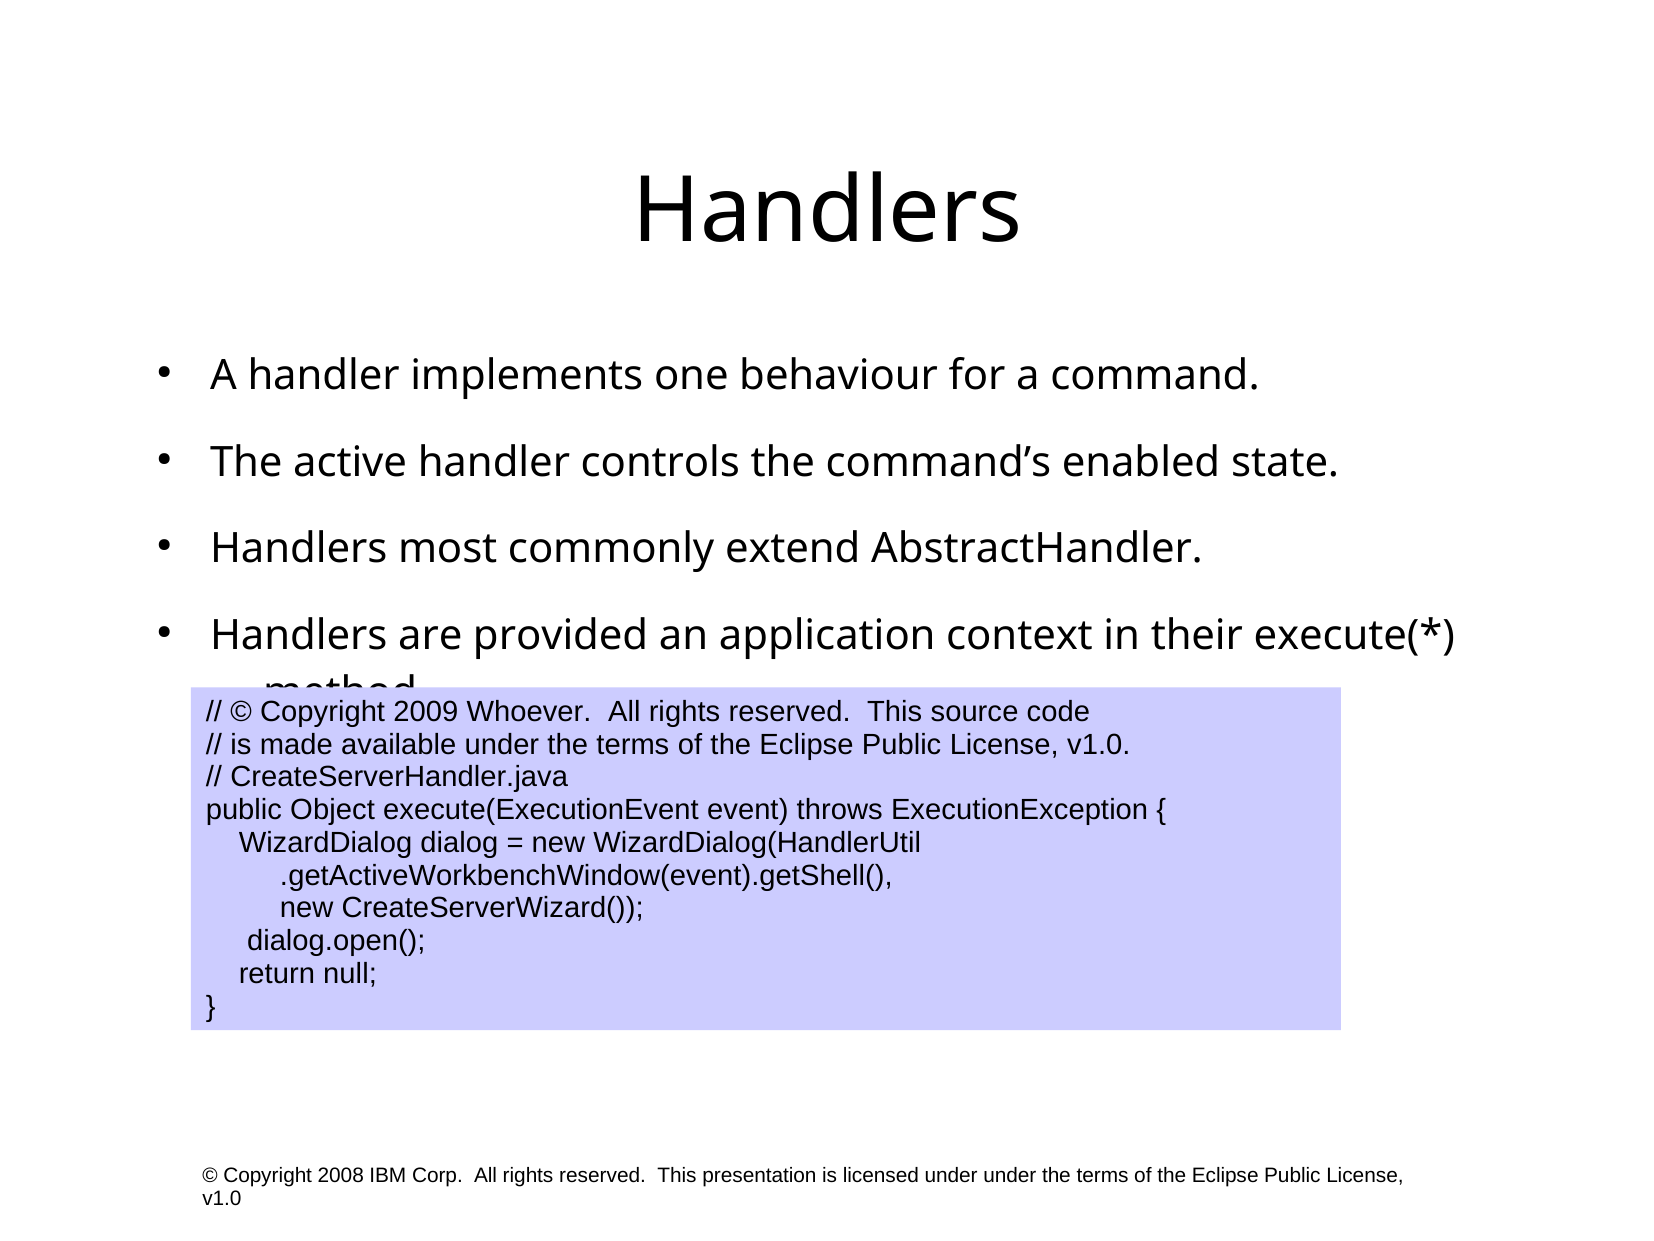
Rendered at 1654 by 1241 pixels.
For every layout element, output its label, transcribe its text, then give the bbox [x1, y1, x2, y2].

list A handler implements one behaviour for a command. The active handler controls the command’s enabled state. Handlers most commonly extend AbstractHandler. Handlers are provided an application context in their execute(*) method. [121, 344, 1534, 1127]
title Handlers [121, 102, 1534, 311]
text_box // © Copyright 2009 Whoever. All rights reserved. This source code // is made available under the terms of the Eclipse Public License, v1.0. // CreateServerHandler.java public Object execute(ExecutionEvent event) throws ExecutionException { WizardDialog dialog = new WizardDialog(HandlerUtil .getActiveWorkbenchWindow(event).getShell(), new CreateServerWizard()); dialog.open(); return null; } [190, 687, 1341, 1031]
